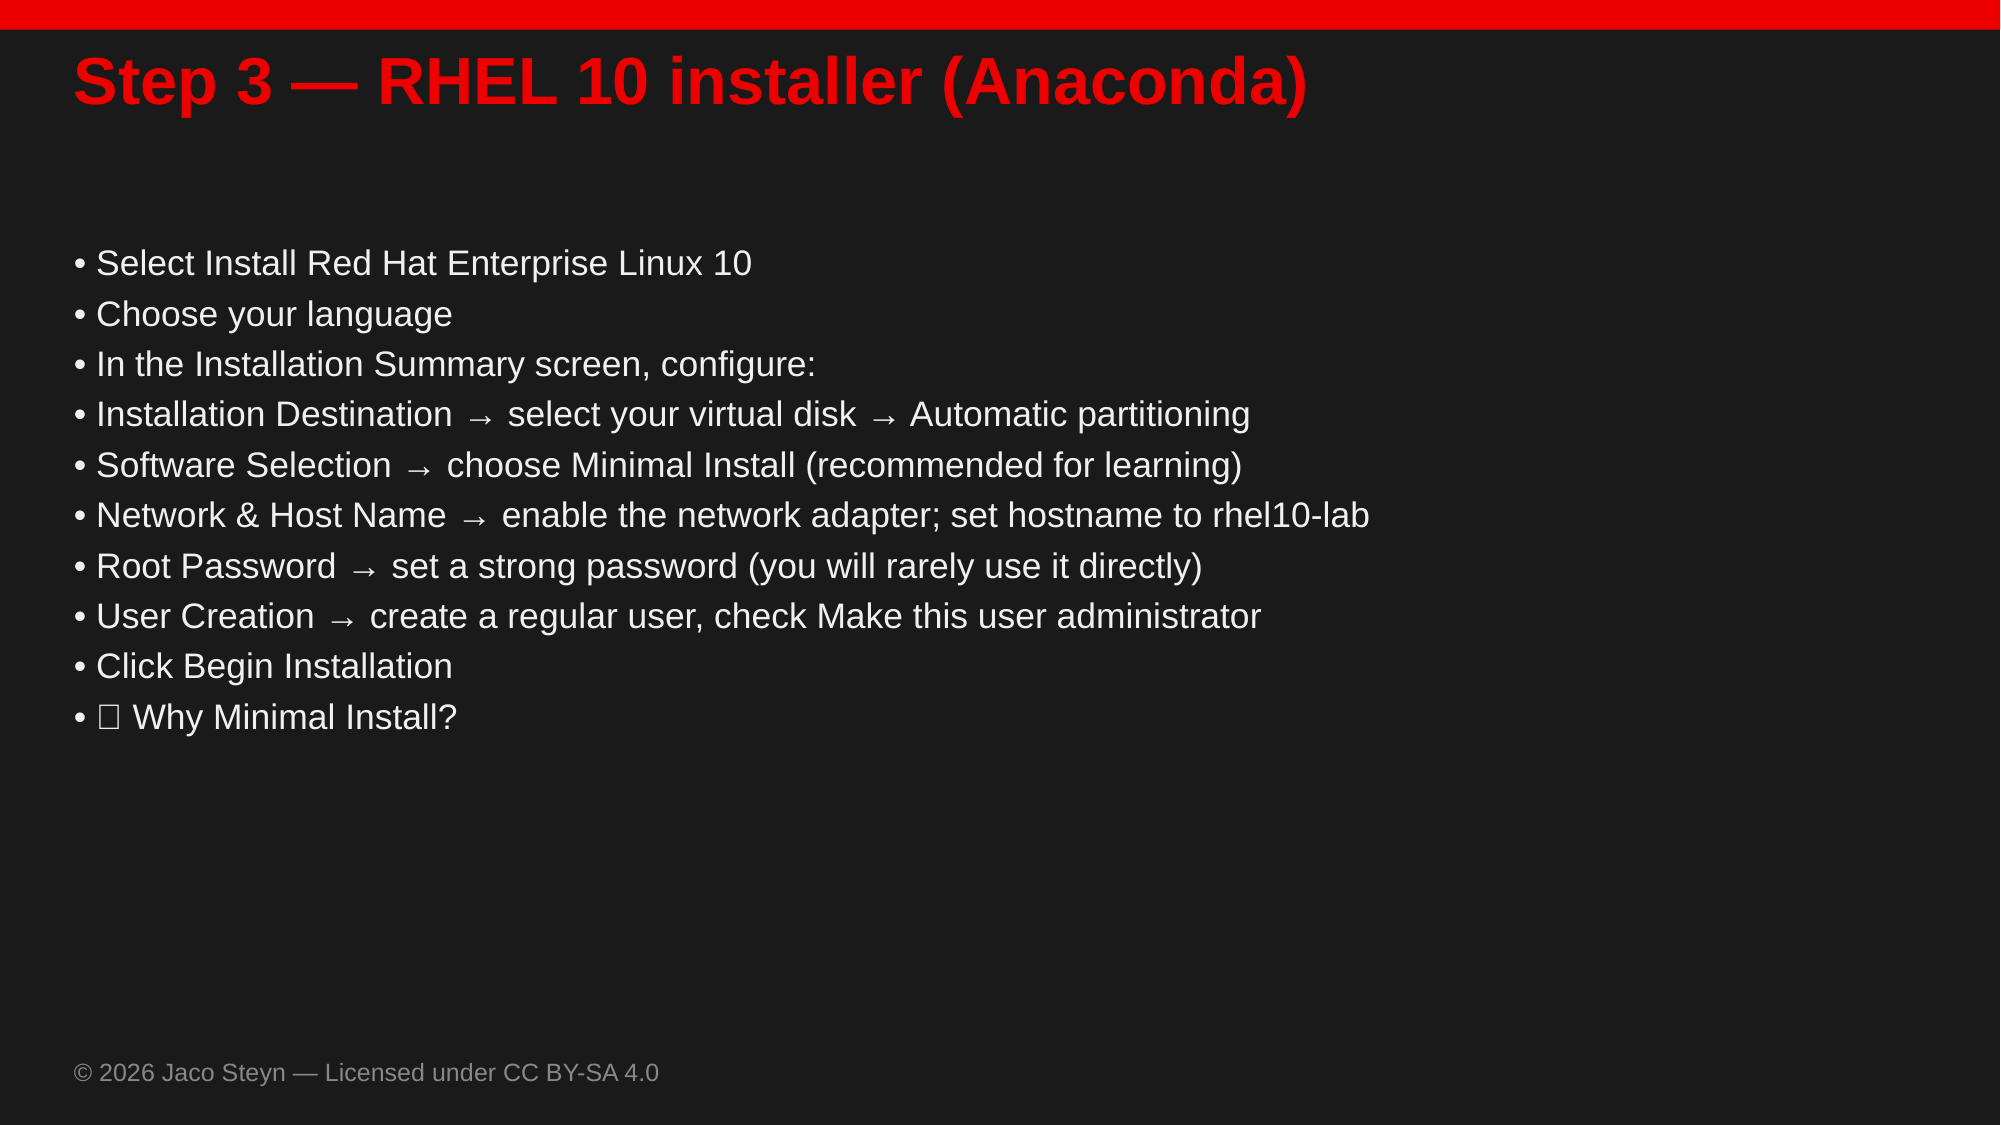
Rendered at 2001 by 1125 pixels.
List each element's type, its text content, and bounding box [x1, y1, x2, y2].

text_box © 2026 Jaco Steyn — Licensed under CC BY-SA 4.0 [59, 1051, 1942, 1093]
text_box [0, 0, 2001, 30]
text_box Step 3 — RHEL 10 installer (Anaconda) [59, 36, 1942, 208]
text_box • Select Install Red Hat Enterprise Linux 10 • Choose your language • In the Installation Summary screen, configure: • Installation Destination → select your virtual disk → Automatic partitioning • Software Selection → choose Minimal Install (recommended for learning) • Network & Host Name → enable the network adapter; set hostname to rhel10-lab • Root Password → set a strong password (you will rarely use it directly) • User Creation → create a regular user, check Make this user administrator • Click Begin Installation • 📝 Why Minimal Install? [59, 236, 1942, 1037]
